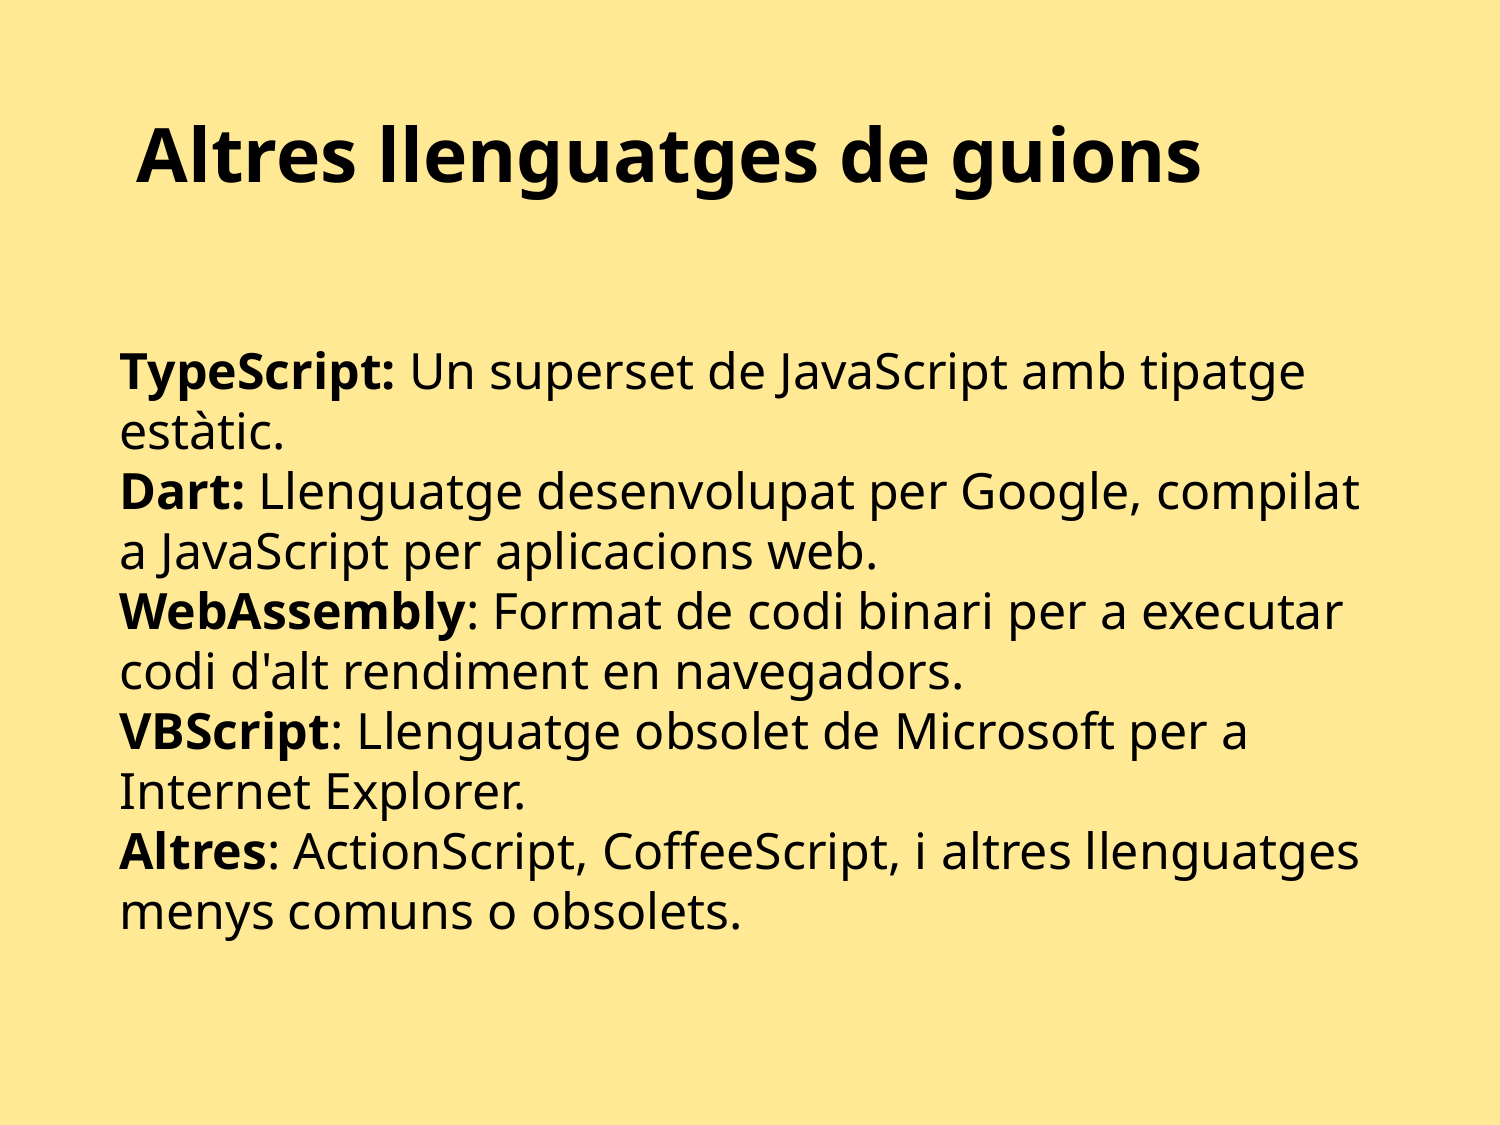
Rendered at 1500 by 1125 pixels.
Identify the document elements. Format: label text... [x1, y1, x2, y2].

title Altres llenguatges de guions [82, 35, 1441, 213]
title TypeScript: Un superset de JavaScript amb tipatge estàtic. Dart: Llenguatge desenvolupat per Google, compilat a JavaScript per aplicacions web. WebAssembly: Format de codi binari per a executar codi d'alt rendiment en navegadors. VBScript: Llenguatge obsolet de Microsoft per a Internet Explorer. Altres: ActionScript, CoffeeScript, i altres llenguatges menys comuns o obsolets. [104, 269, 1380, 955]
